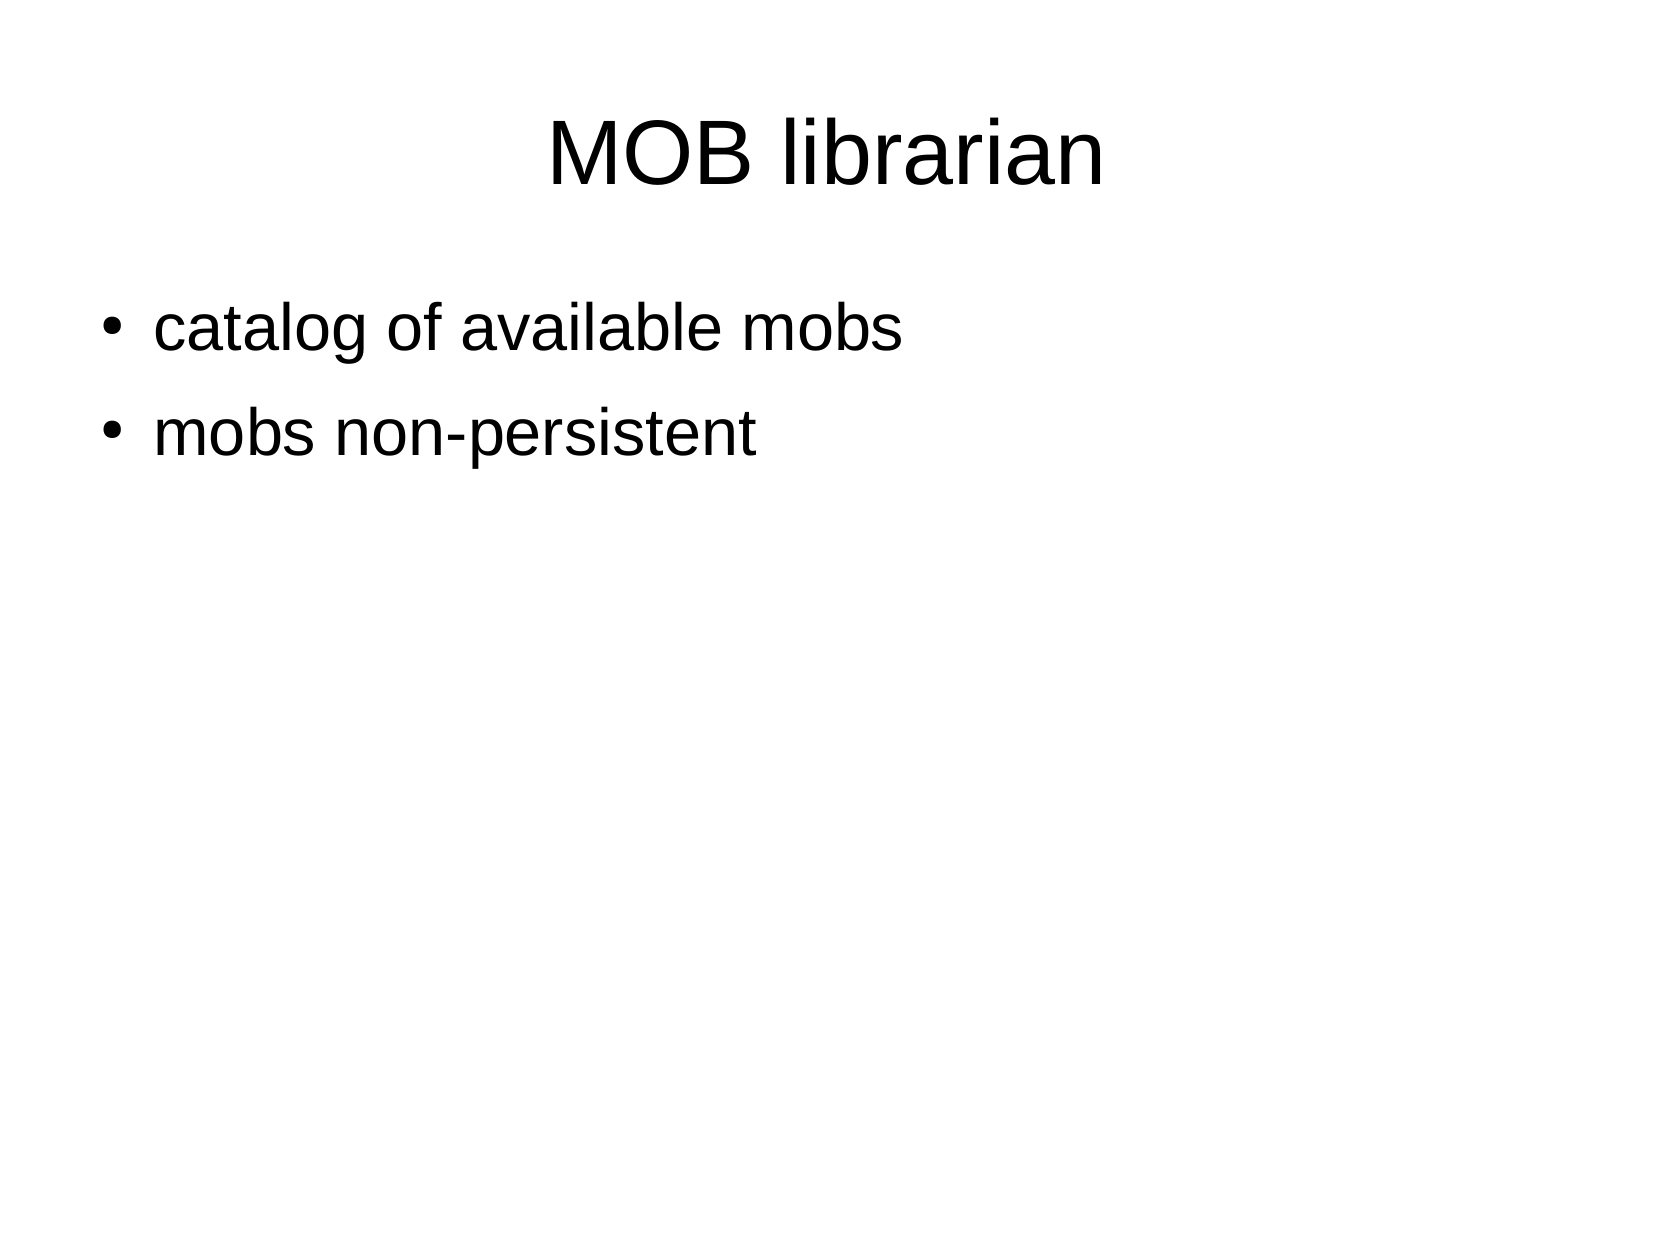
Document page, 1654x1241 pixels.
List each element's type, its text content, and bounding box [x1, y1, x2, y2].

list catalog of available mobs mobs non-persistent [82, 290, 1571, 1109]
title MOB librarian [82, 49, 1571, 257]
